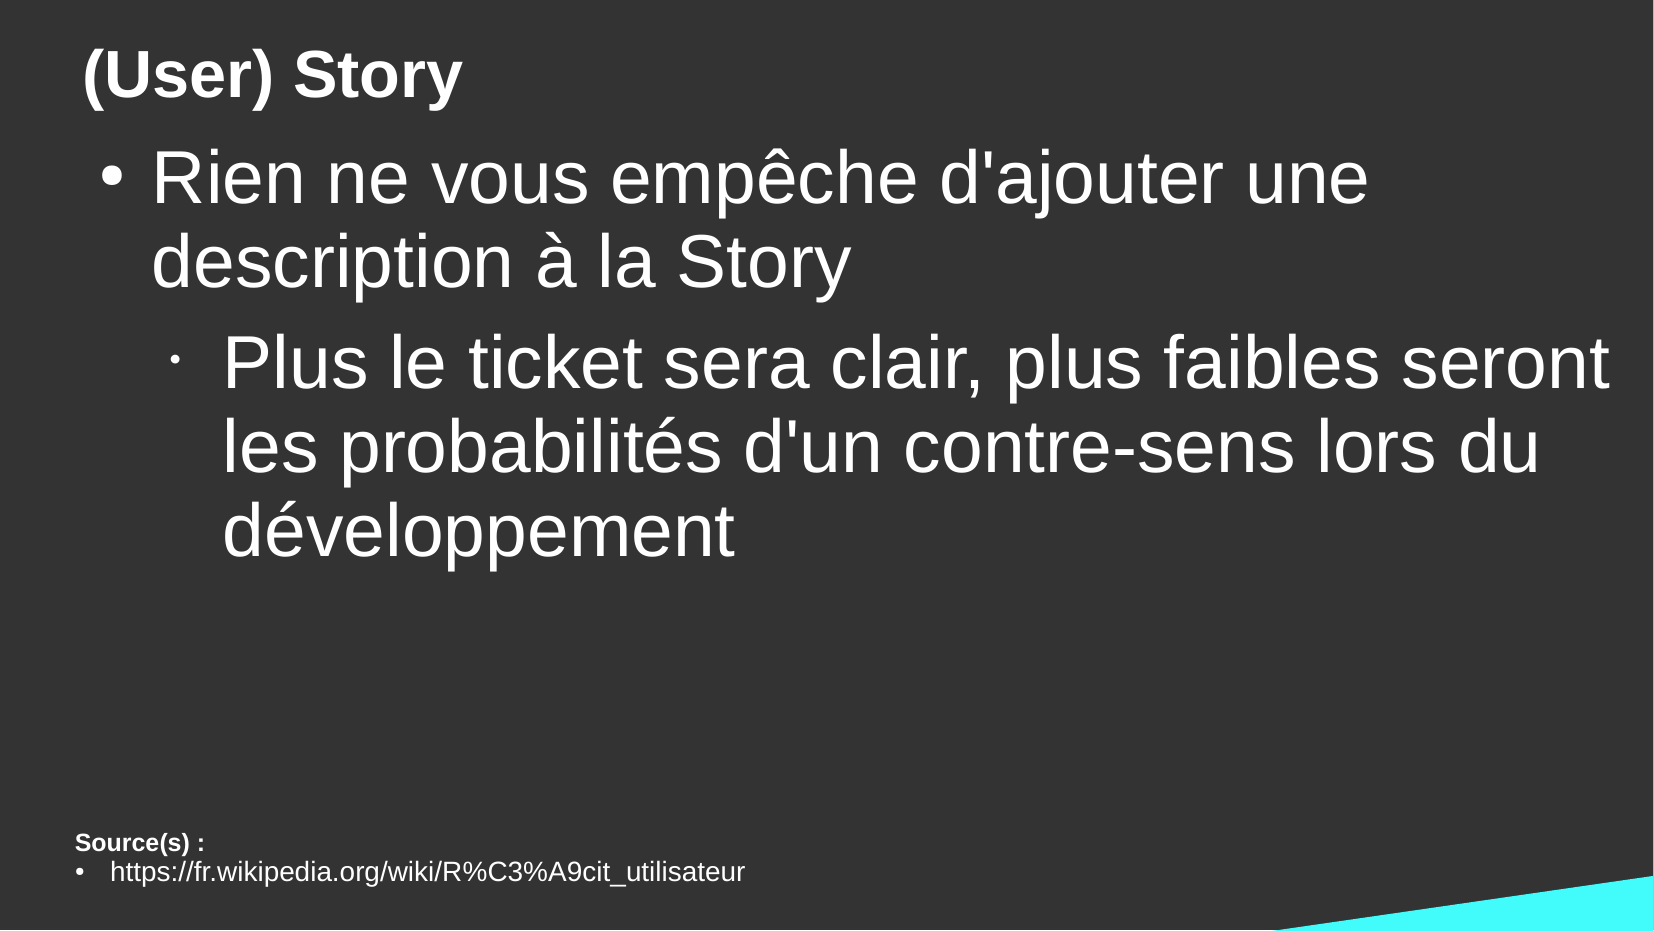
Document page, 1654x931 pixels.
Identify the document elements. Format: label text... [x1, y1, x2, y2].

text_box Source(s) : https://fr.wikipedia.org/wiki/R%C3%A9cit_utilisateur [60, 821, 1546, 921]
title (User) Story [82, 37, 1571, 122]
text_box [1271, 875, 1654, 931]
list Rien ne vous empêche d'ajouter une description à la Story Plus le ticket sera clair, plus faibles seront les probabilités d'un contre-sens lors du développement [80, 135, 1620, 777]
